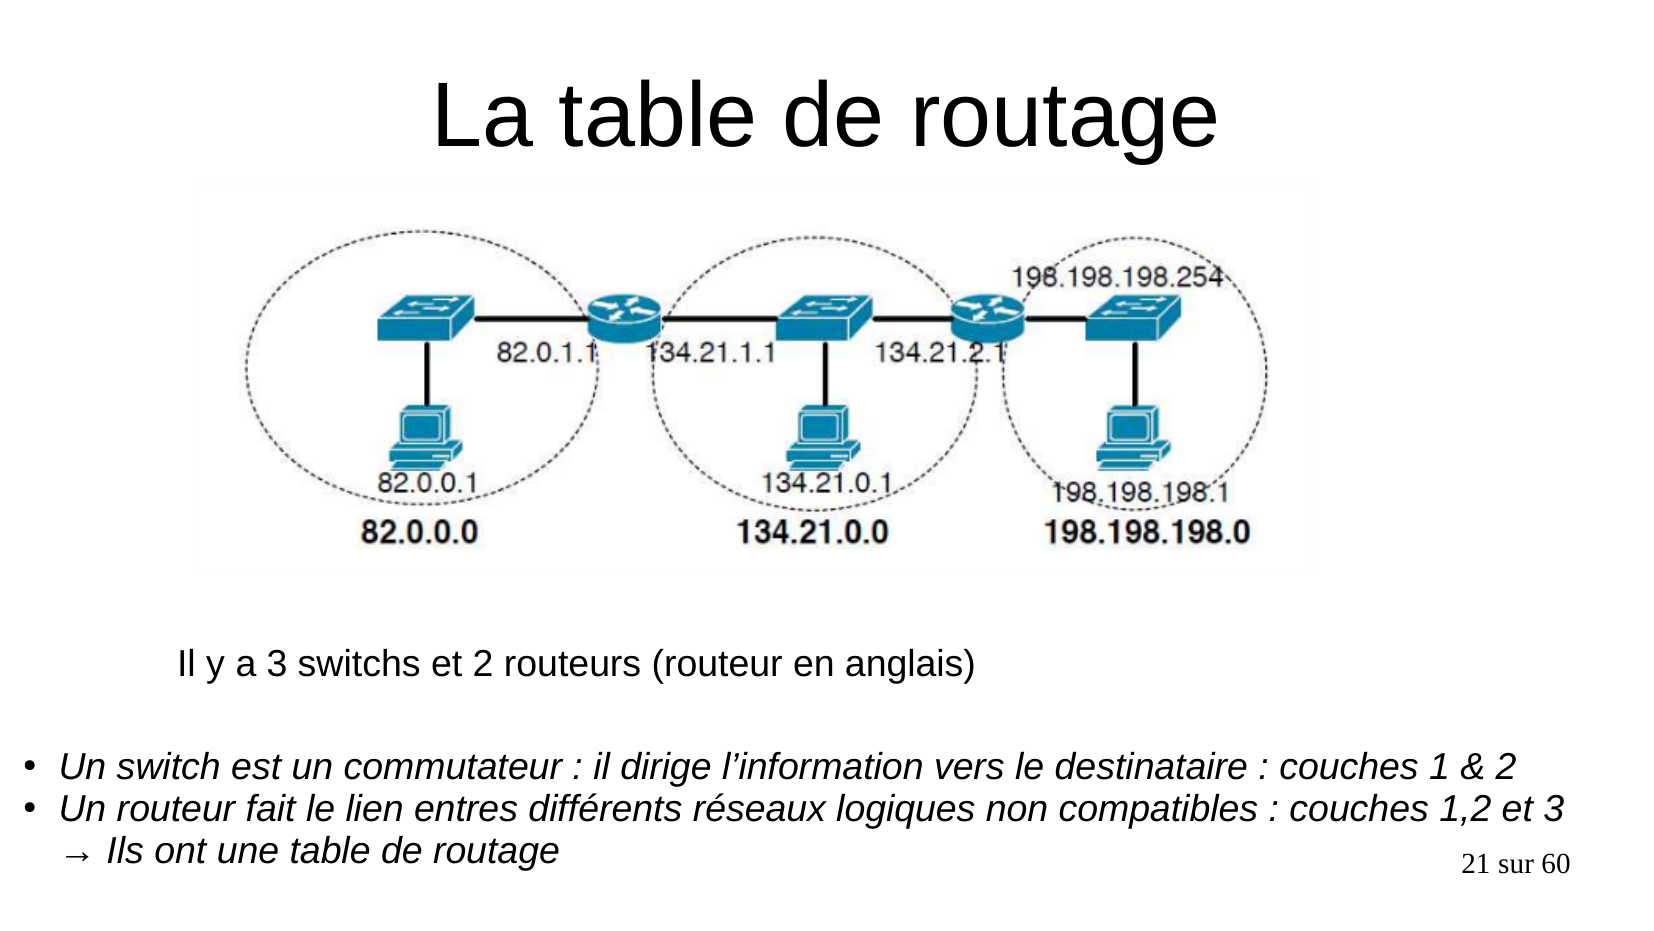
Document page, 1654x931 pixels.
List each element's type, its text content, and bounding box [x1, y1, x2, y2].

picture [198, 183, 1314, 576]
title La table de routage [82, 37, 1571, 193]
text_box Un switch est un commutateur : il dirige l’information vers le destinataire : couches 1 & 2 Un routeur fait le lien entres différents réseaux logiques non compatibles : couches 1,2 et 3 → Ils ont une table de routage [8, 738, 1580, 879]
text_box Il y a 3 switchs et 2 routeurs (routeur en anglais) [162, 634, 992, 692]
